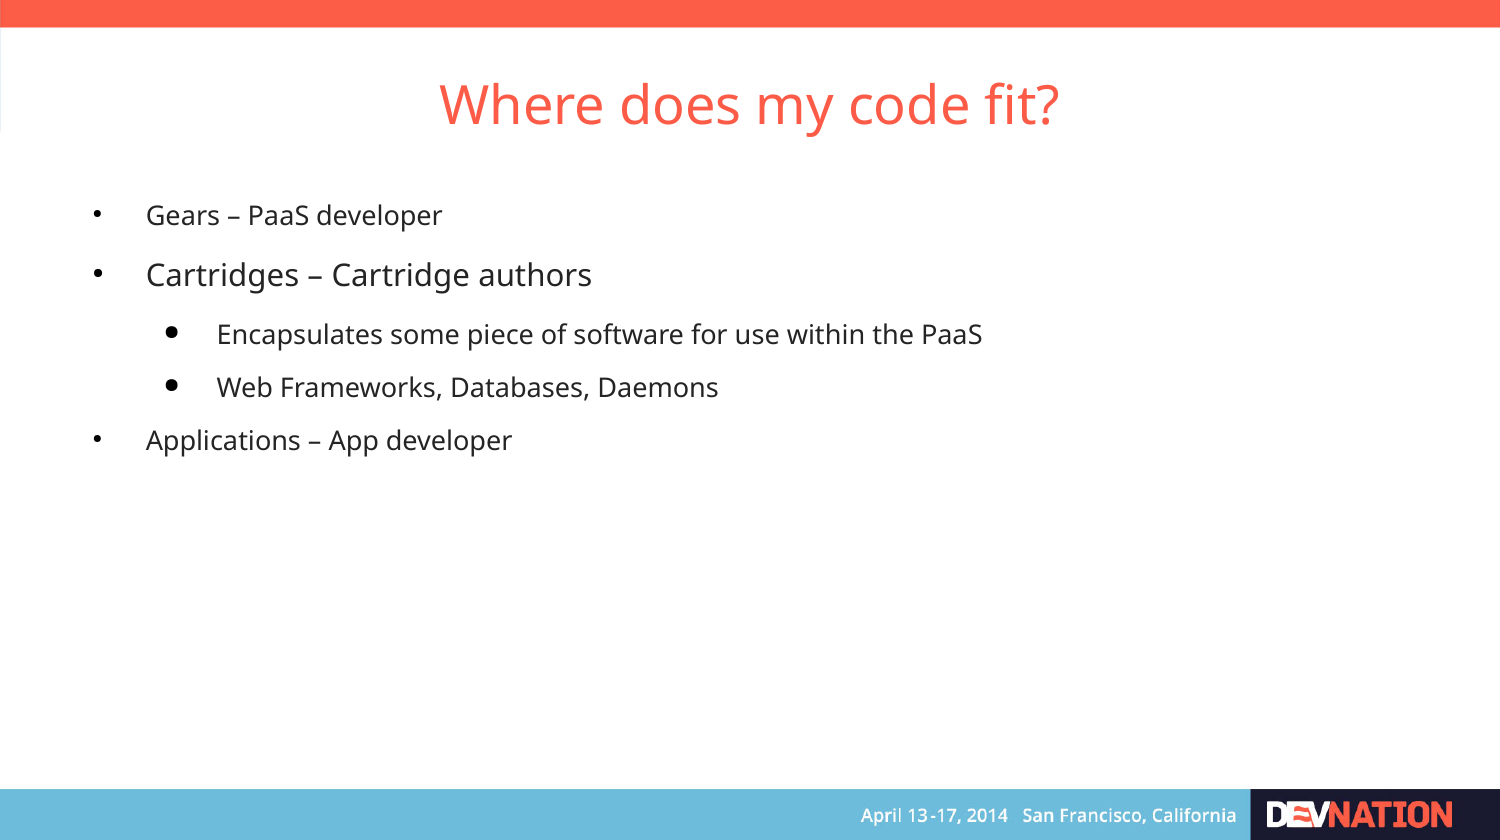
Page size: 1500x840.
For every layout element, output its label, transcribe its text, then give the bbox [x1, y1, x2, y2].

list Gears – PaaS developer Cartridges – Cartridge authors Encapsulates some piece of software for use within the PaaS Web Frameworks, Databases, Daemons Applications – App developer [74, 196, 1425, 751]
title Where does my code fit? [74, 33, 1425, 174]
picture [0, 0, 1500, 840]
